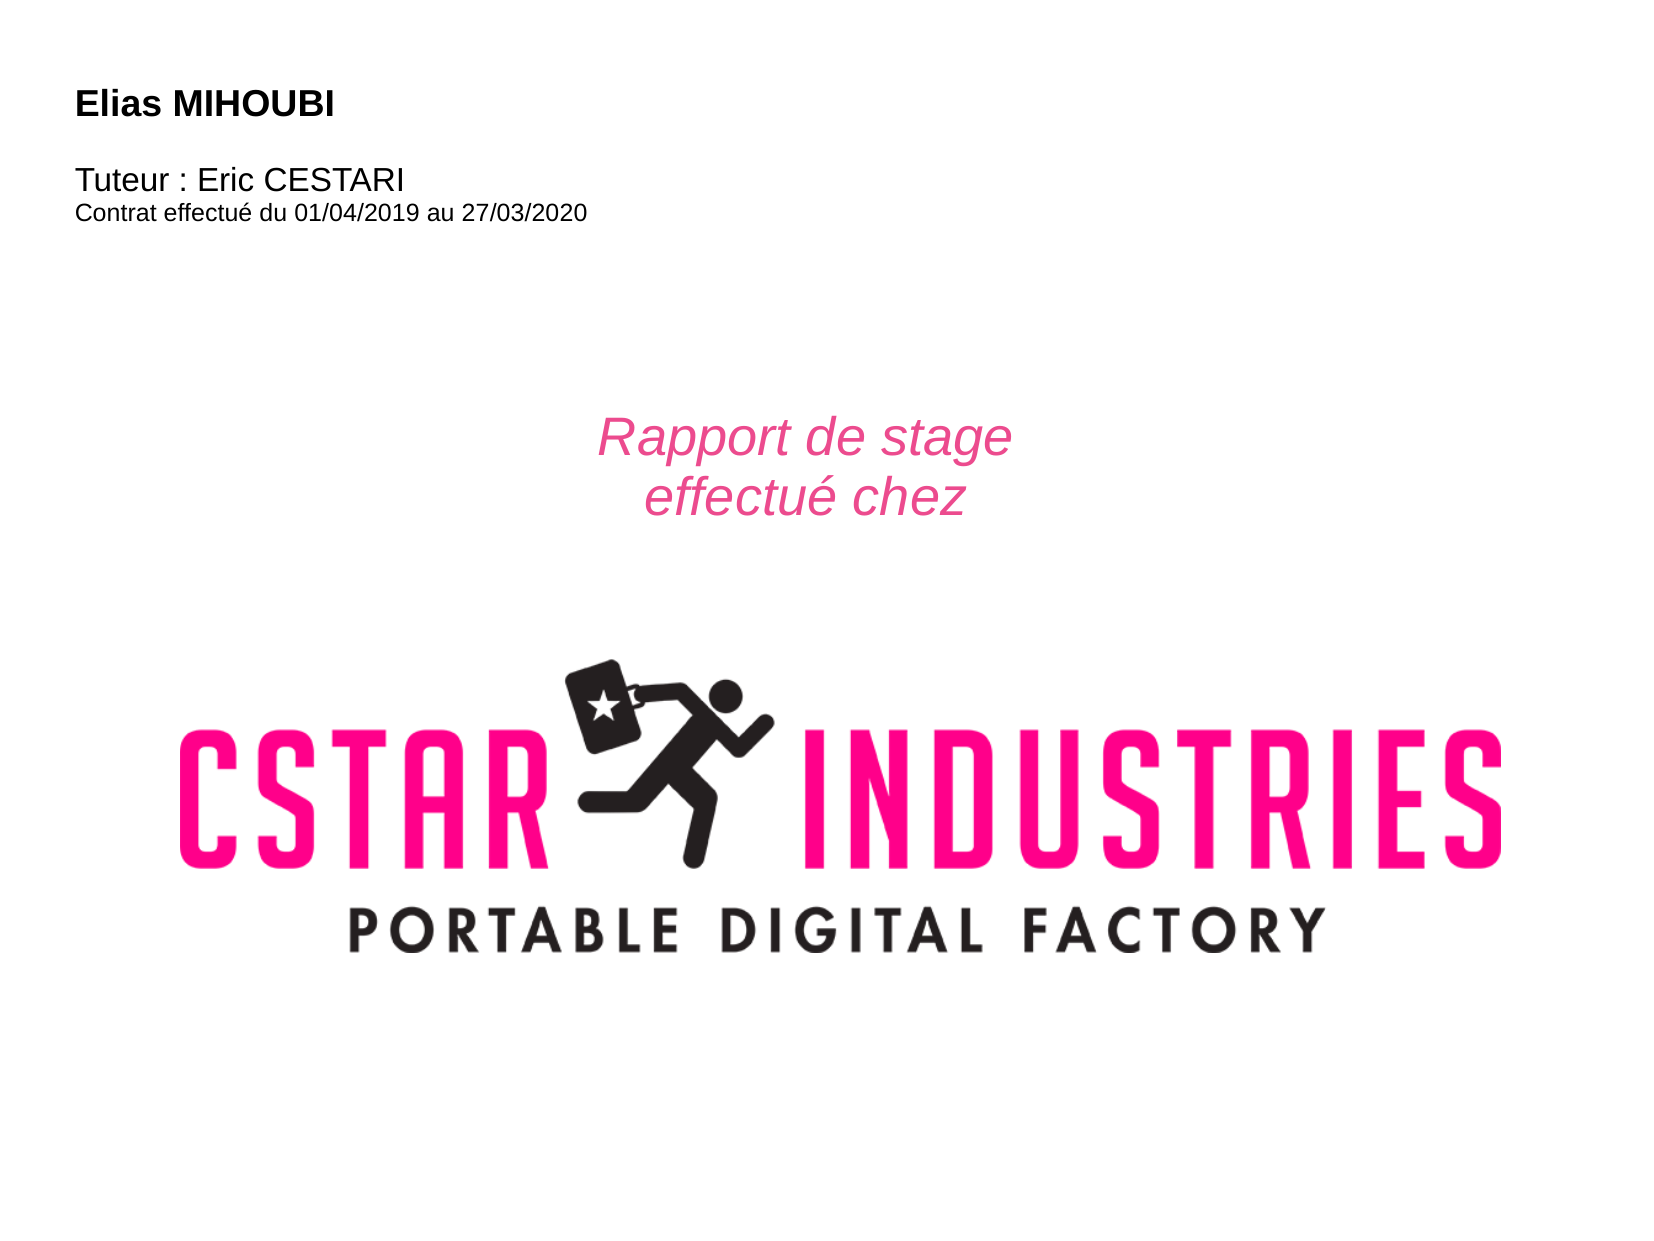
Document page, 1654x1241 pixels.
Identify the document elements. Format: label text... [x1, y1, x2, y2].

title Rapport de stage effectué chez [577, 362, 1036, 571]
picture [180, 659, 1501, 953]
text_box Elias MIHOUBI Tuteur : Eric CESTARI Contrat effectué du 01/04/2019 au 27/03/2020 [60, 75, 646, 262]
